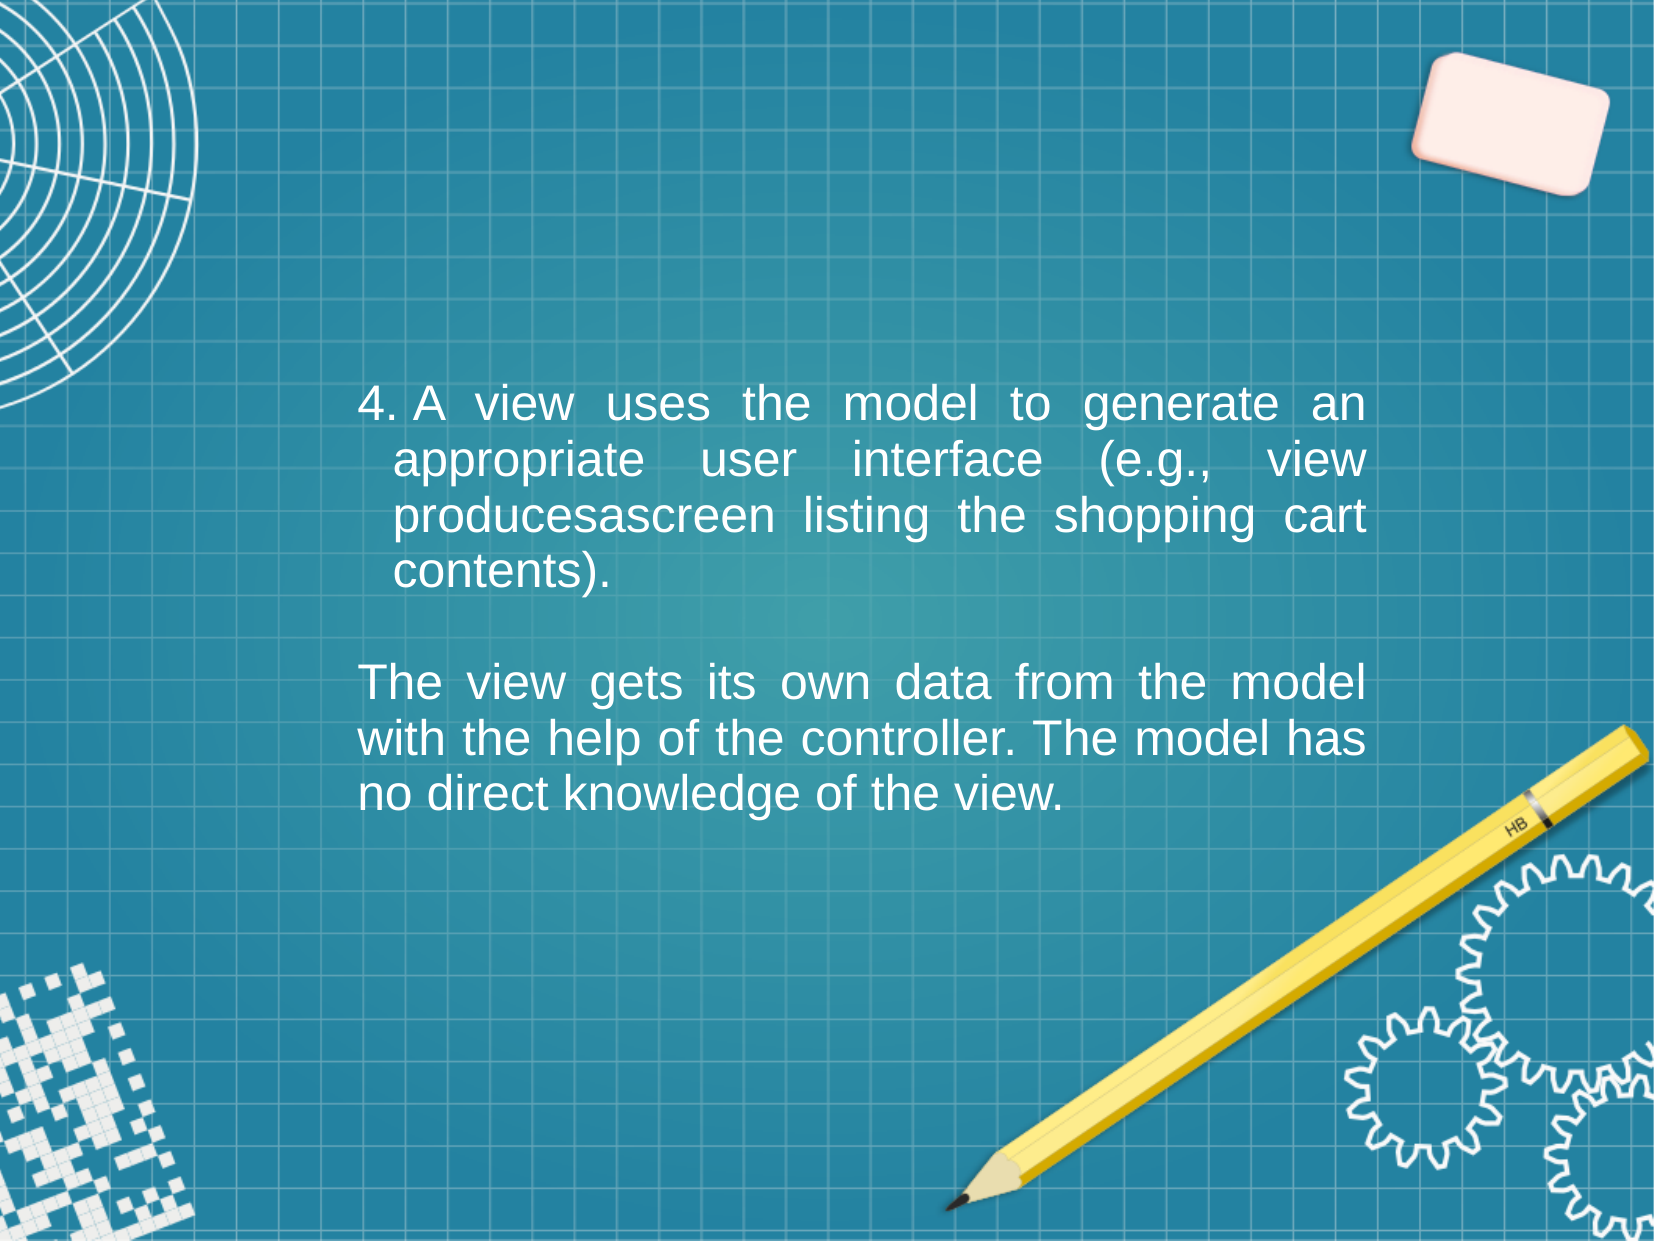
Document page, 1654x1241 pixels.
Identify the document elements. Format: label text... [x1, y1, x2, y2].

picture [0, 0, 1654, 1241]
text_box A view uses the model to generate an appropriate user interface (e.g., view producesascreen listing the shopping cart contents). The view gets its own data from the model with the help of the controller. The model has no direct knowledge of the view. [342, 200, 1382, 829]
